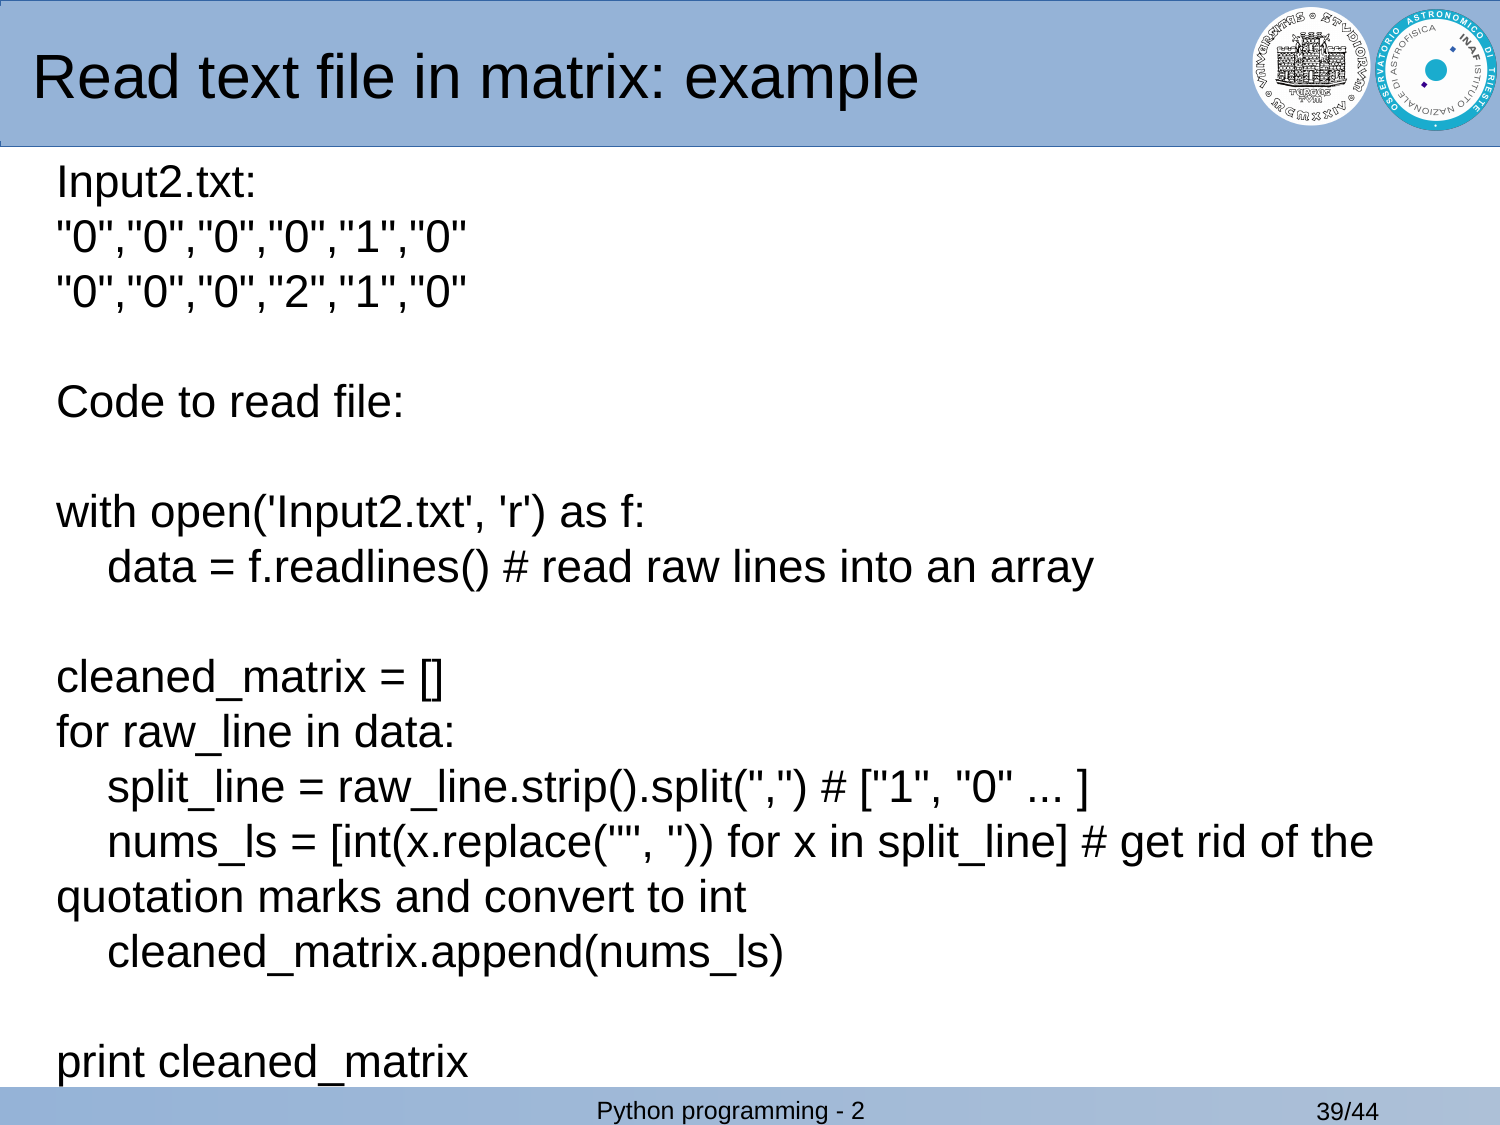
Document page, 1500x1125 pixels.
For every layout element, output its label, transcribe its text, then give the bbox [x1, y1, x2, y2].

list Input2.txt: "0","0","0","0","1","0" "0","0","0","2","1","0" Code to read file: with open('Input2.txt', 'r') as f: data = f.readlines() # read raw lines into an array cleaned_matrix = [] for raw_line in data: split_line = raw_line.strip().split(",") # ["1", "0" ... ] nums_ls = [int(x.replace('"', '')) for x in split_line] # get rid of the quotation marks and convert to int cleaned_matrix.append(nums_ls) print cleaned_matrix [41, 143, 1500, 1000]
picture [1253, 0, 1500, 143]
text_box Read text file in matrix: example [0, 5, 1253, 141]
